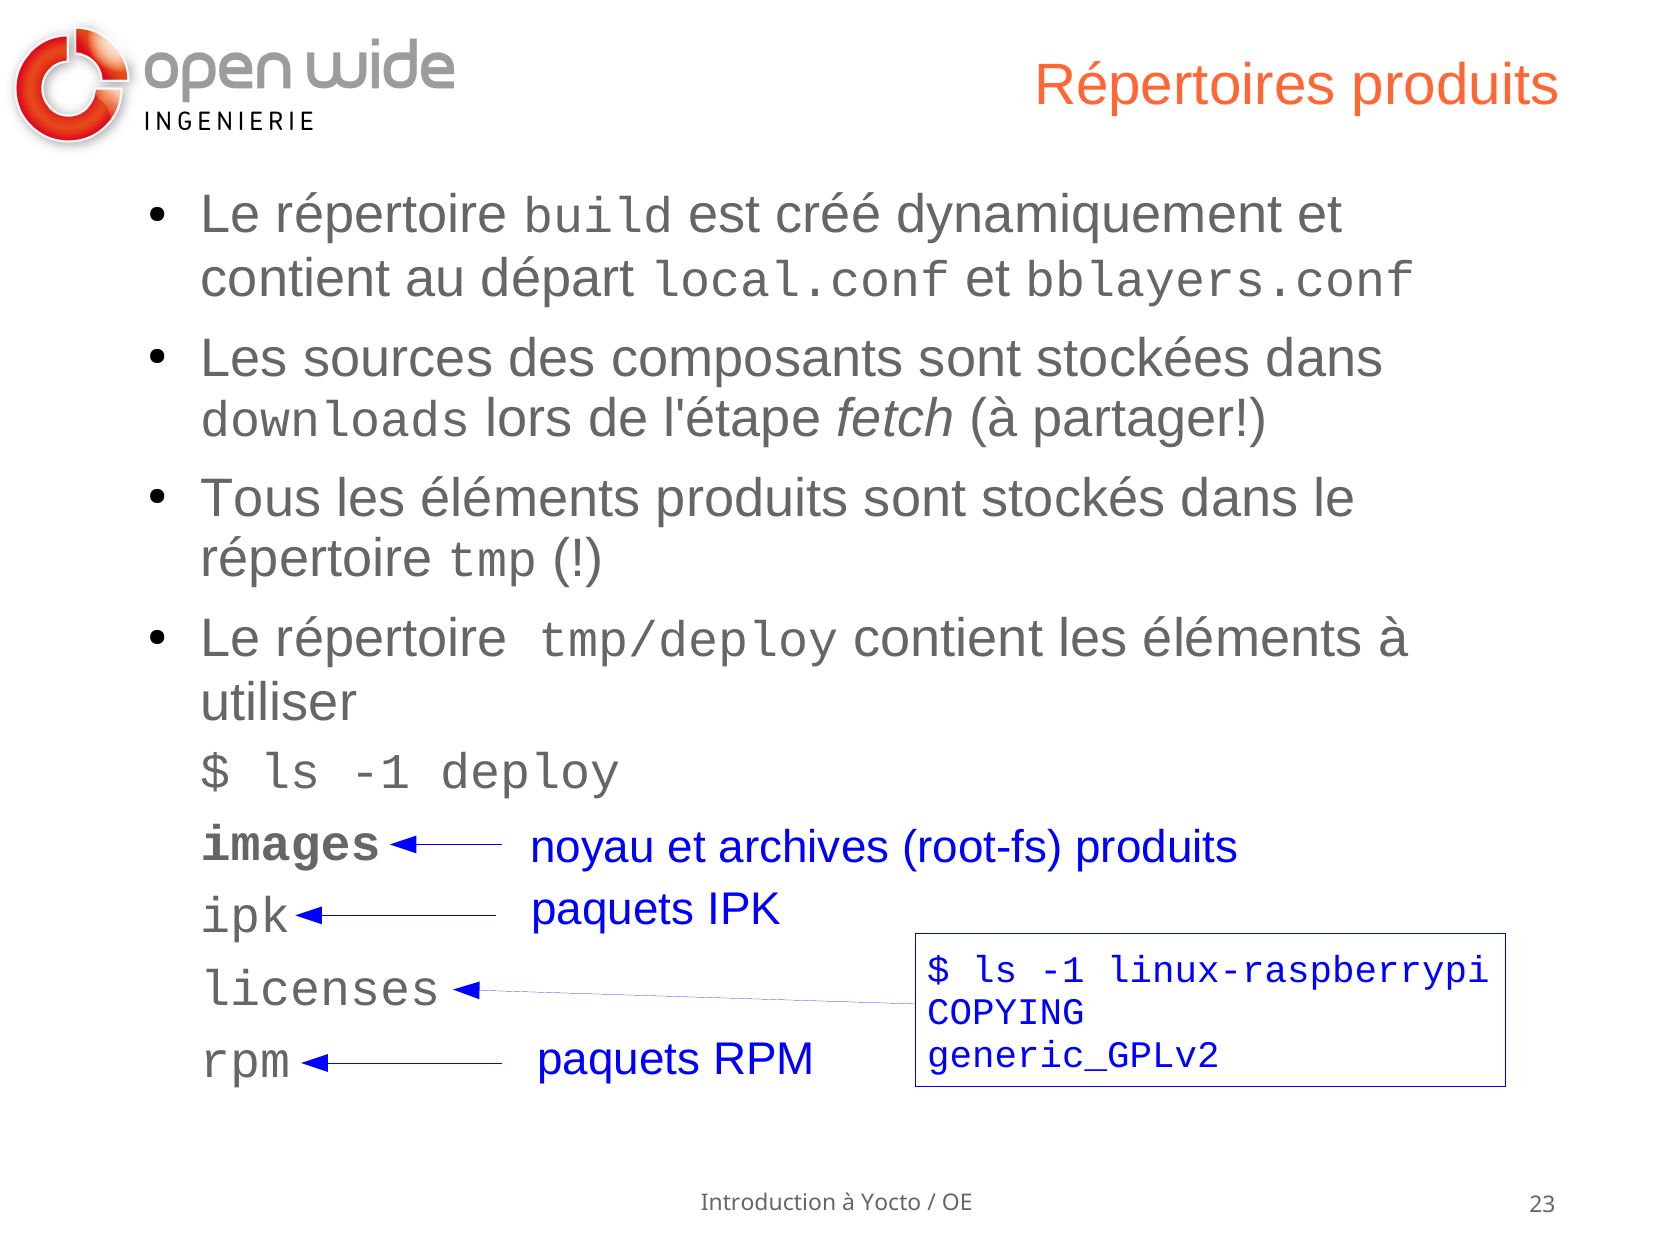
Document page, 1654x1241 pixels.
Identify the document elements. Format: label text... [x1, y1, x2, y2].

text_box paquets RPM [537, 1033, 816, 1085]
text_box paquets IPK [531, 882, 782, 934]
text_box noyau et archives (root-fs) produits [530, 820, 1240, 873]
list Le répertoire build est créé dynamiquement et contient au départ local.conf et bblayers.conf Les sources des composants sont stockées dans downloads lors de l'étape fetch (à partager!) Tous les éléments produits sont stockés dans le répertoire tmp (!) Le répertoire tmp/deploy contient les éléments à utiliser $ ls -1 deploy images ipk licenses rpm [129, 183, 1542, 1241]
text_box $ ls -1 linux-raspberrypi COPYING generic_GPLv2 [927, 950, 1490, 1080]
picture [0, 0, 454, 161]
title Répertoires produits [602, 12, 1561, 157]
